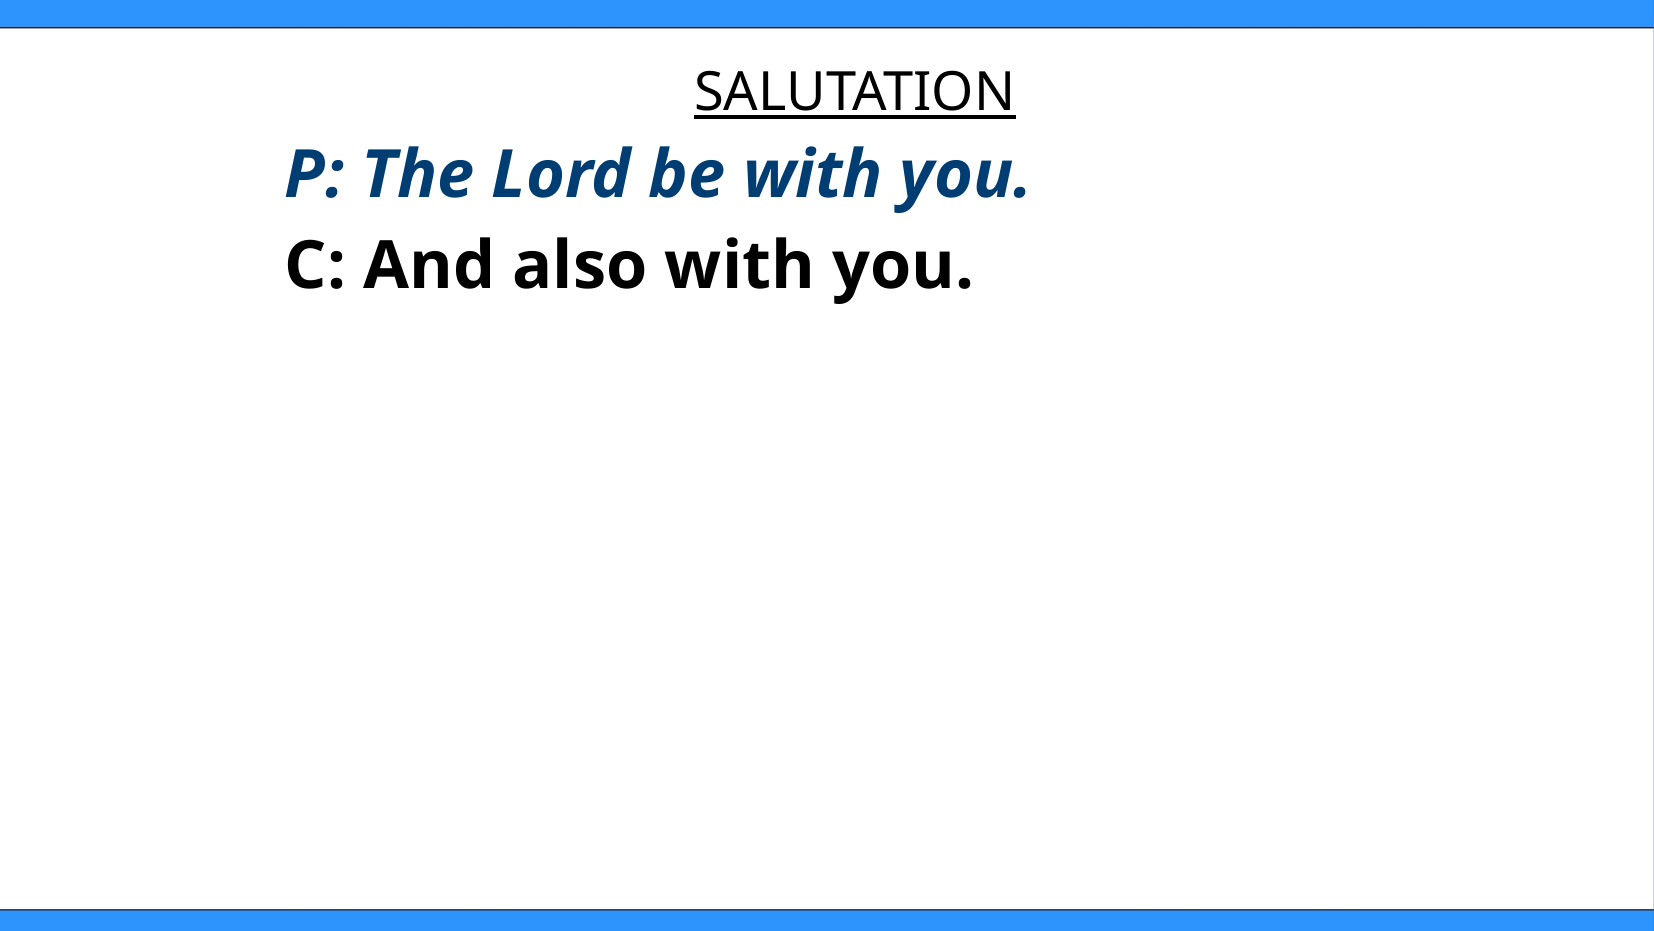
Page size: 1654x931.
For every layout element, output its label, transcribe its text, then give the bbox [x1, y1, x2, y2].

text_box SALUTATION P: The Lord be with you. C: And also with you. [270, 45, 1441, 387]
picture [0, 0, 1654, 931]
